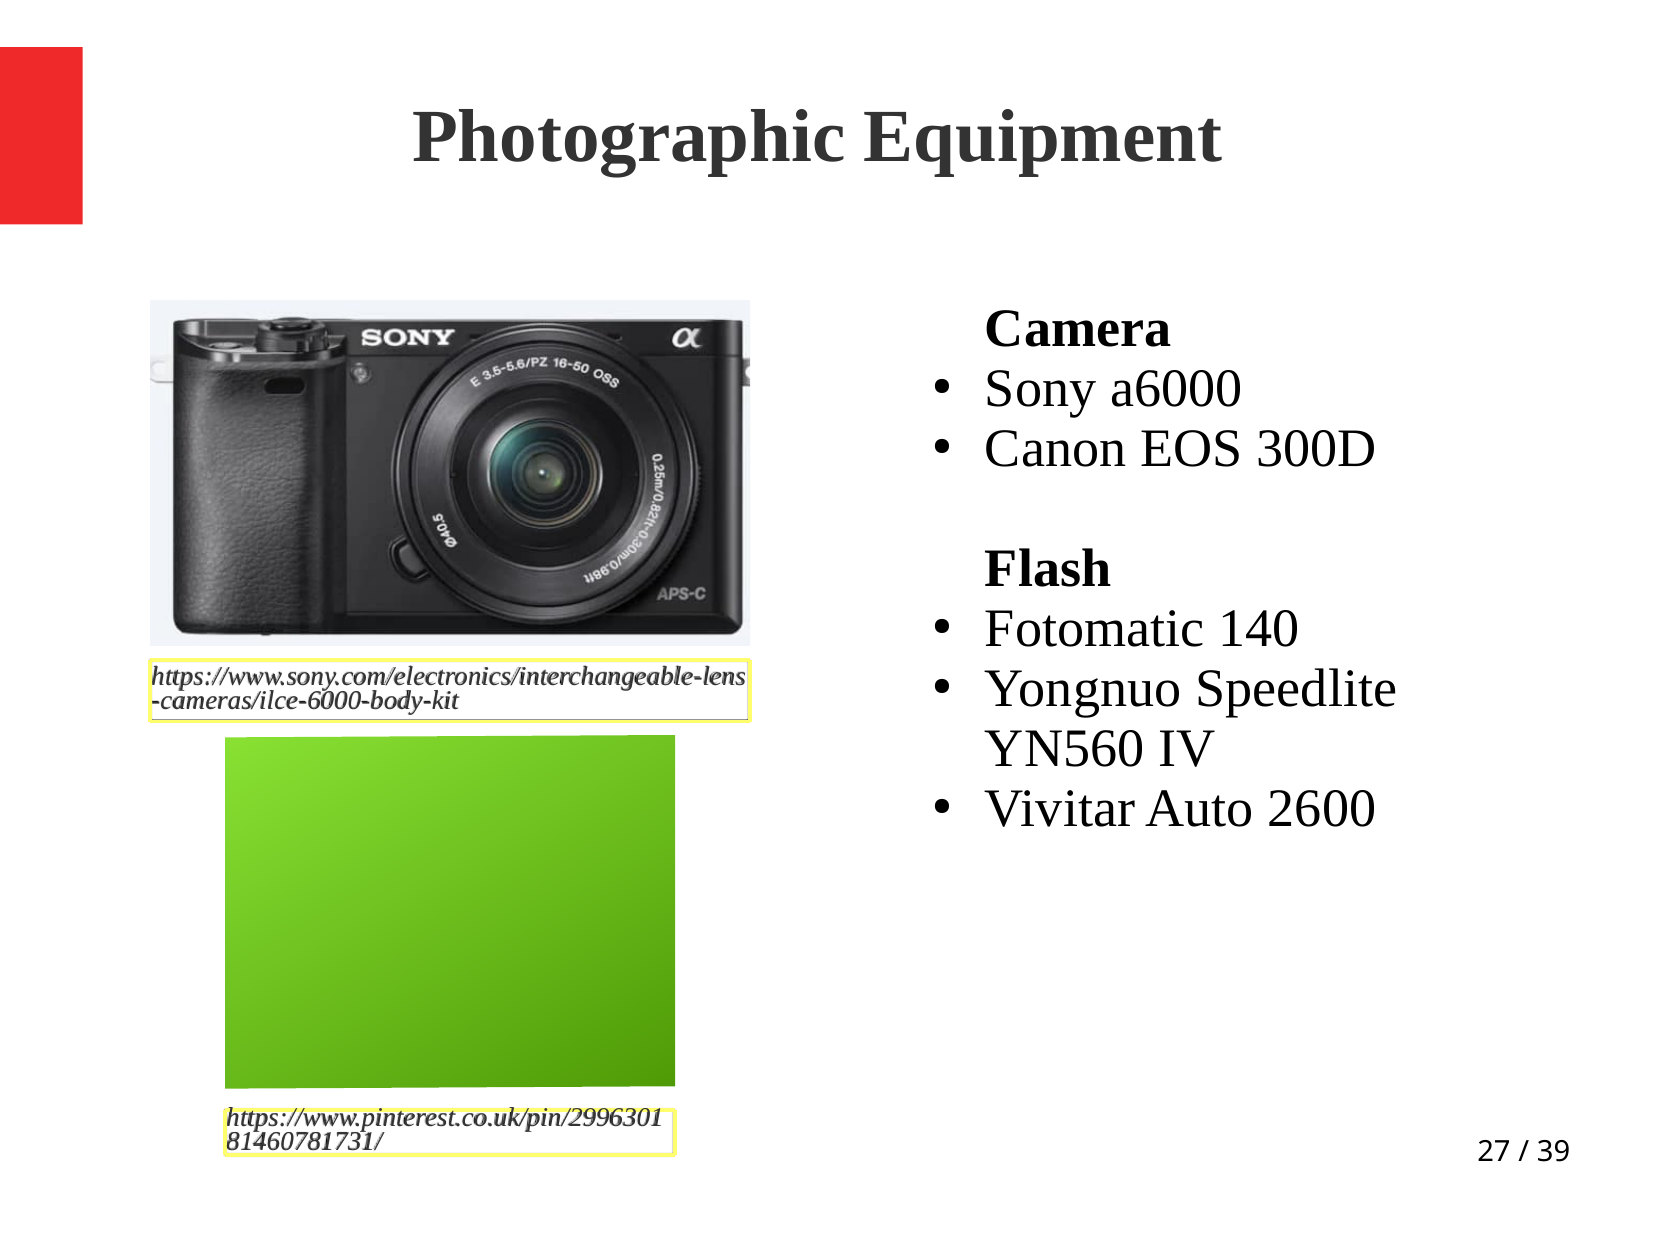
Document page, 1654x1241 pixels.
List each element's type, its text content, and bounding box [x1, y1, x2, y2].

text_box Camera Sony a6000 Canon EOS 300D Flash Fotomatic 140 Yongnuo Speedlite YN560 IV Vivitar Auto 2600 [900, 290, 1501, 1154]
picture [225, 735, 676, 1089]
list https://www.pinterest.co.uk/pin/299630181460781731/ [225, 1110, 676, 1156]
list https://www.sony.com/electronics/interchangeable-lens-cameras/ilce-6000-body-kit [150, 660, 751, 722]
title Photographic Equipment [135, 46, 1501, 226]
picture [150, 300, 751, 646]
